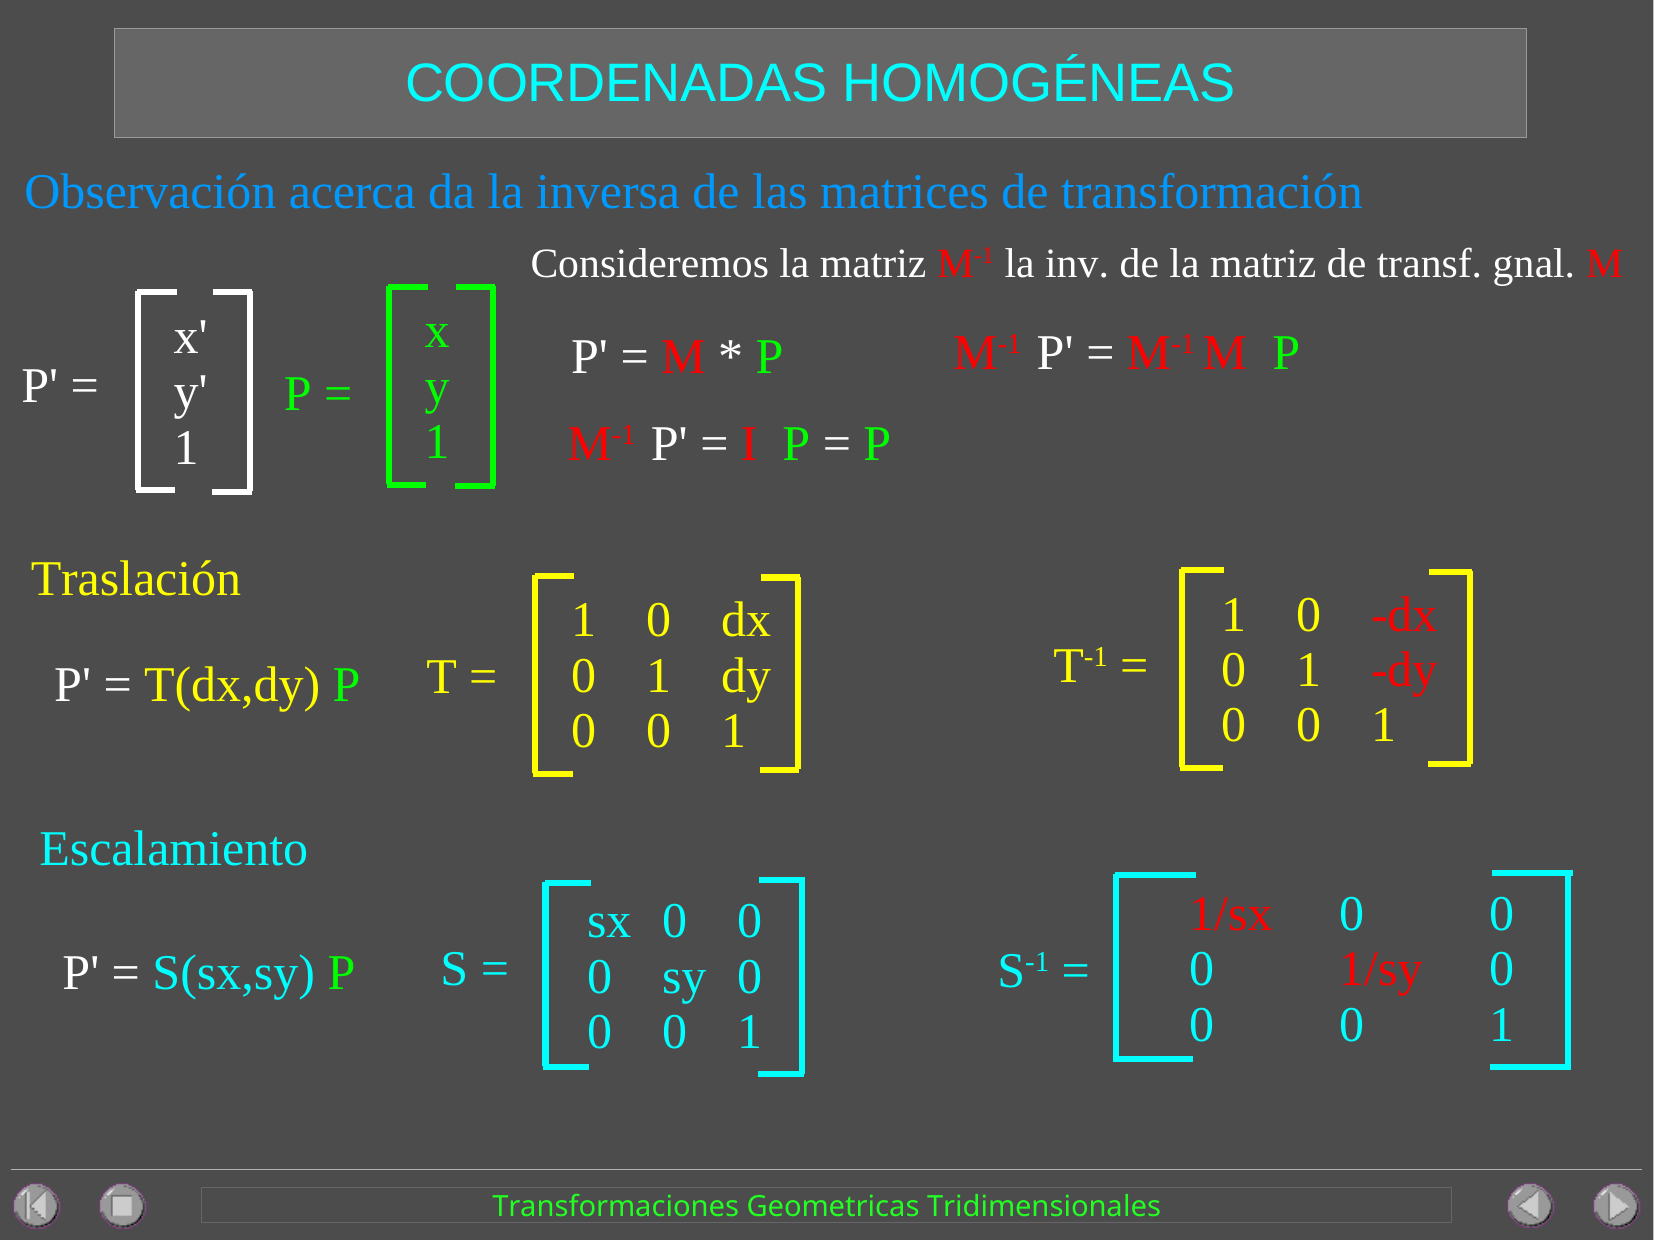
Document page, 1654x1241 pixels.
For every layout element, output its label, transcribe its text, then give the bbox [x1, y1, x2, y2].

picture [97, 1181, 148, 1232]
text_box T-1 = [1053, 638, 1166, 700]
text_box S = [440, 940, 519, 1001]
text_box Consideremos la matriz M-1 la inv. de la matriz de transf. gnal. M [530, 240, 1634, 292]
text_box M-1 P' = M-1 M P [953, 325, 1343, 388]
text_box S-1 = [997, 943, 1098, 1008]
title COORDENADAS HOMOGÉNEAS [114, 28, 1527, 138]
text_box M-1 P' = I P = P [567, 416, 957, 478]
text_box 1/sx 0 0 0 1/sy 0 0 0 1 [1189, 885, 1539, 1066]
picture [11, 1181, 62, 1232]
text_box 1 0 dx 0 1 dy 0 0 1 [571, 591, 781, 773]
text_box P' = S(sx,sy) P [62, 944, 384, 1005]
text_box Escalamiento [39, 821, 354, 882]
text_box 1 0 -dx 0 1 -dy 0 0 1 [1220, 586, 1451, 767]
text_box P' = M * P [571, 329, 811, 390]
text_box P' = T(dx,dy) P [54, 657, 382, 718]
text_box Traslación [30, 551, 280, 612]
picture [1591, 1181, 1642, 1232]
text_box P = [283, 366, 361, 427]
text_box x' y' 1 [173, 308, 218, 489]
picture [1505, 1181, 1556, 1231]
text_box Observación acerca da la inversa de las matrices de transformación [24, 164, 1436, 225]
text_box sx 0 0 0 sy 0 0 0 1 [587, 893, 786, 1074]
text_box T = [426, 649, 514, 710]
text_box P' = [21, 358, 114, 419]
text_box x y 1 [424, 303, 469, 484]
